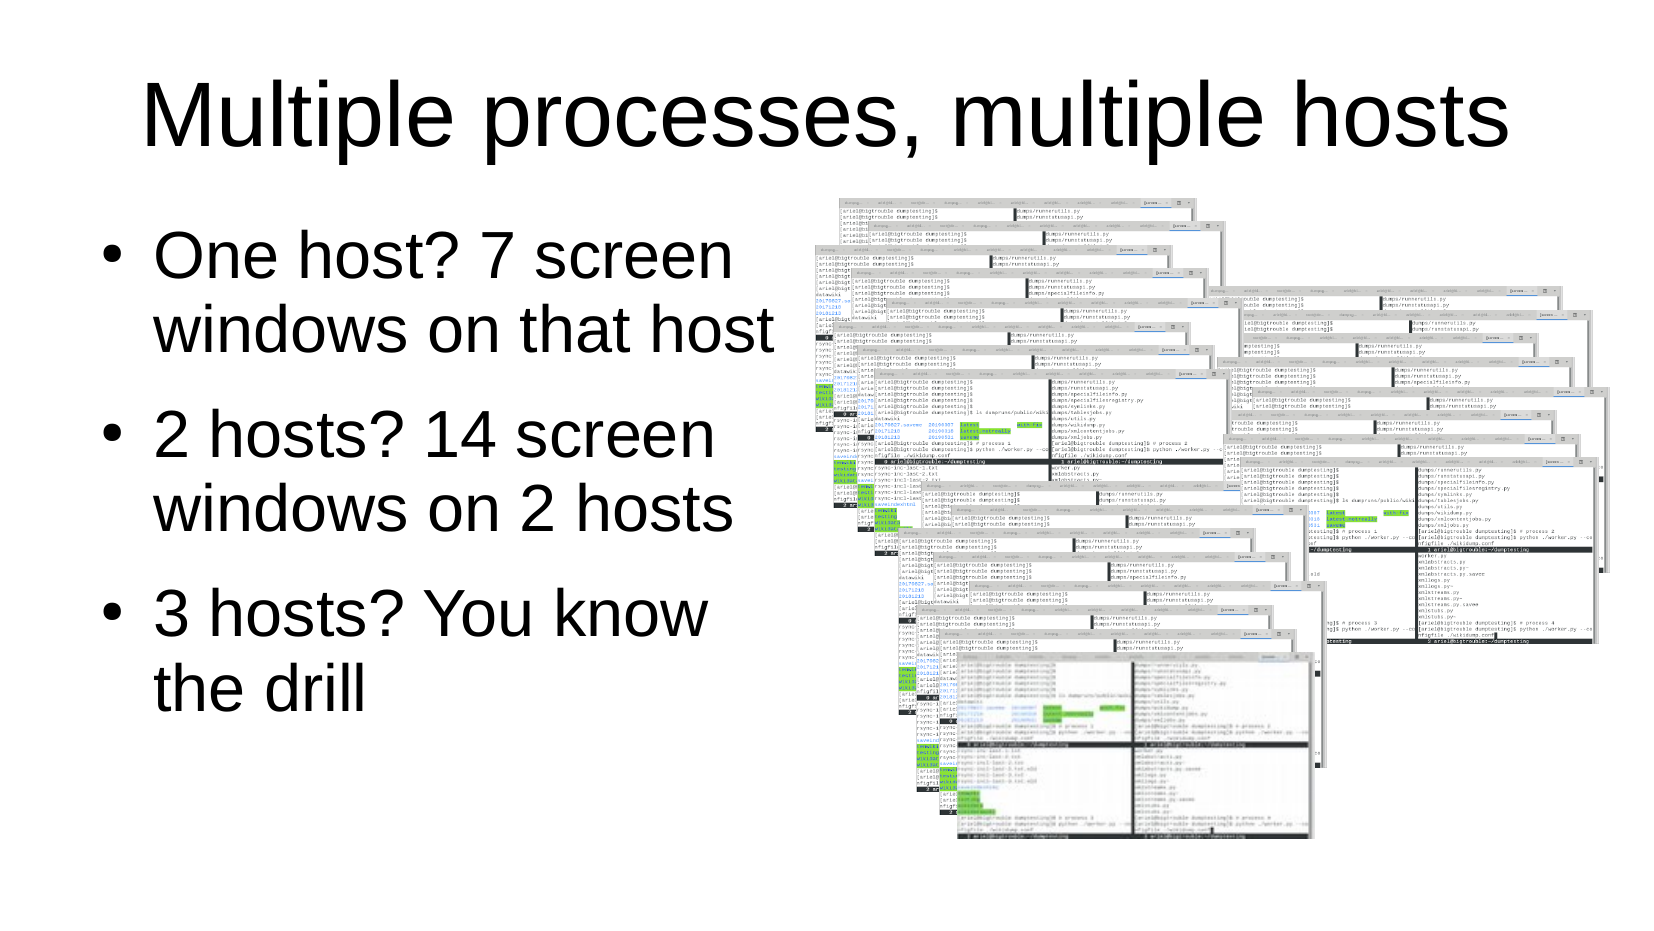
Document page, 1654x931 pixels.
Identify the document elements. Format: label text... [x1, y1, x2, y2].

title Multiple processes, multiple hosts [82, 37, 1571, 193]
list One host? 7 screen windows on that host 2 hosts? 14 screen windows on 2 hosts 3 hosts? You know the drill [82, 217, 809, 758]
picture [815, 198, 1610, 839]
